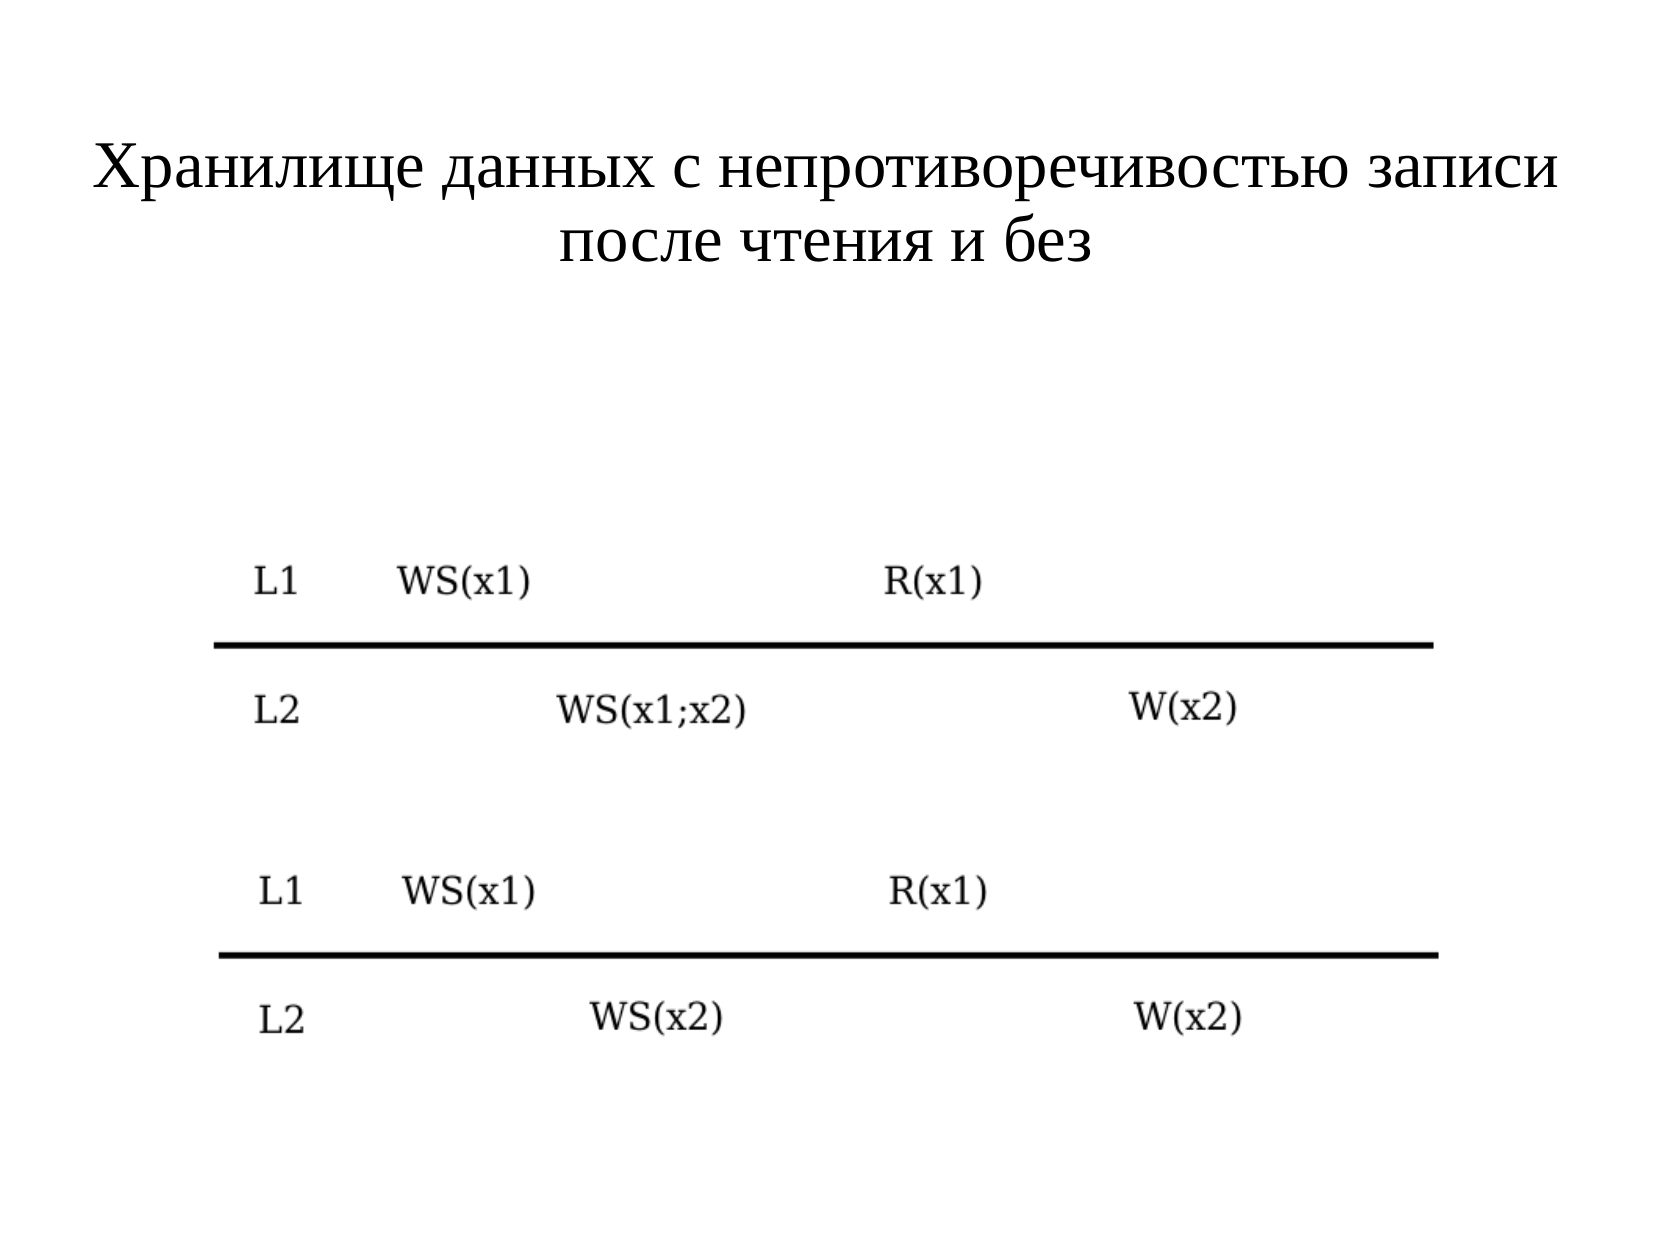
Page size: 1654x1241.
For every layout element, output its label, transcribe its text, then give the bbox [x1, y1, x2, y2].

picture [216, 864, 1442, 1051]
picture [211, 554, 1437, 741]
subtitle Хранилище данных с непротиворечивостью записи после чтения и без [82, 49, 1571, 355]
